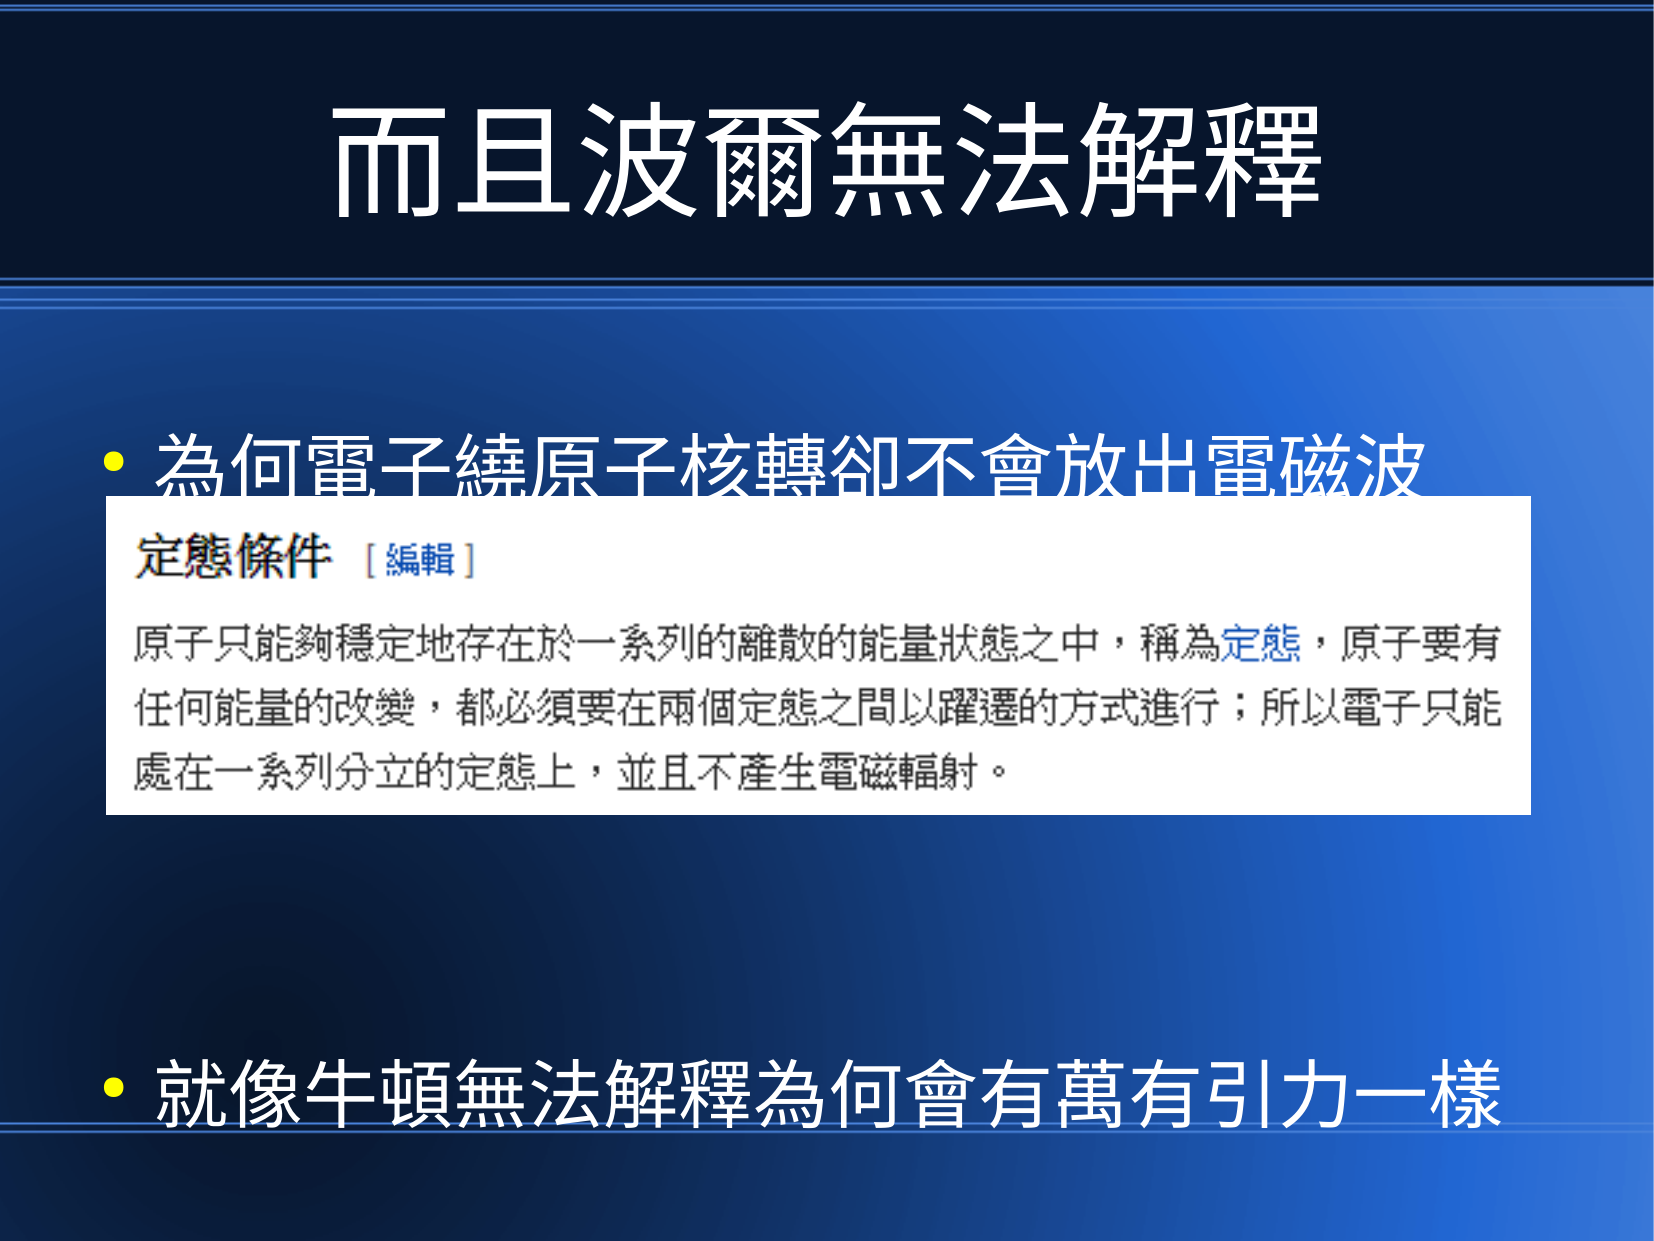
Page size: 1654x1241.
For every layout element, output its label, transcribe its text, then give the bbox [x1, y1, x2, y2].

title 而且波爾無法解釋 [82, 49, 1571, 257]
list 為何電子繞原子核轉卻不會放出電磁波 就像牛頓無法解釋為何會有萬有引力一樣 [82, 355, 1571, 1241]
picture [0, 0, 1654, 1241]
picture [106, 496, 1531, 815]
